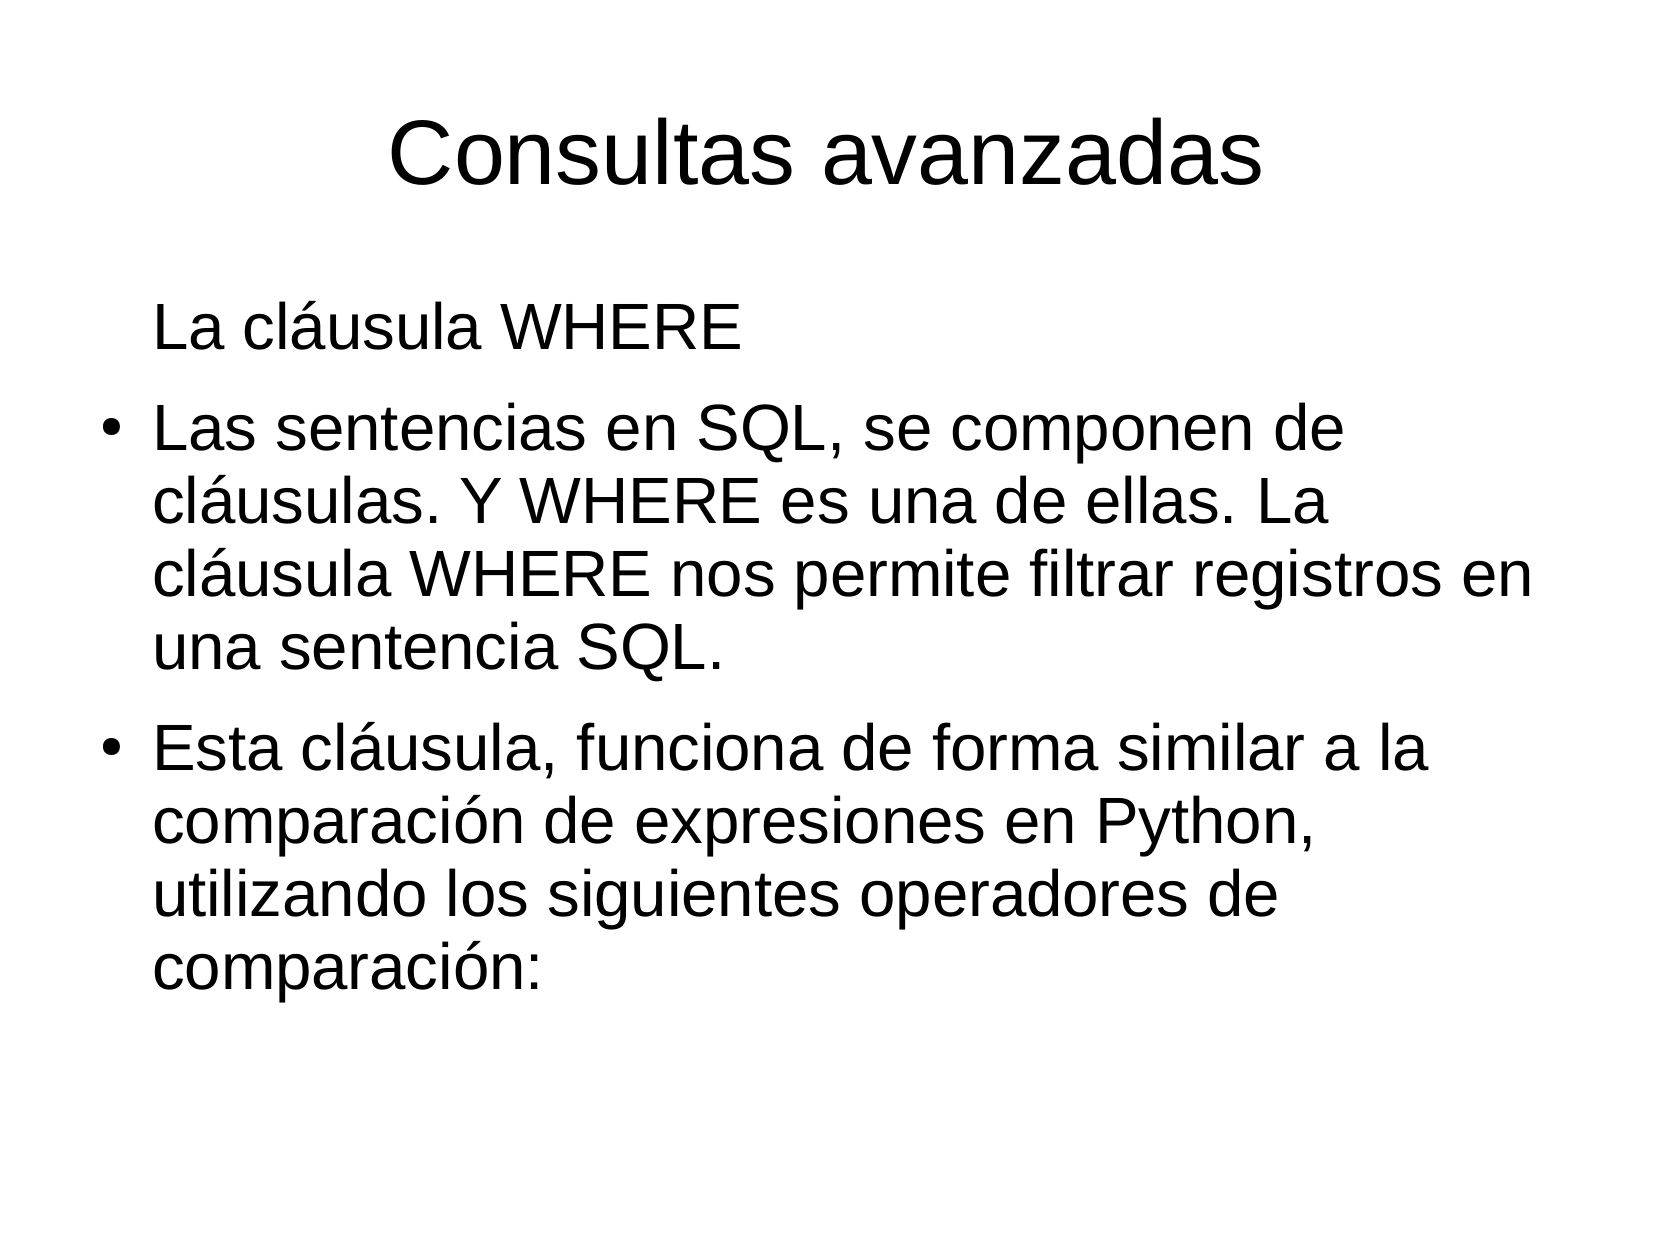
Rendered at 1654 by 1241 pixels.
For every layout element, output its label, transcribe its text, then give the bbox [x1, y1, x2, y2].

title Consultas avanzadas [82, 49, 1571, 257]
list La cláusula WHERE Las sentencias en SQL, se componen de cláusulas. Y WHERE es una de ellas. La cláusula WHERE nos permite filtrar registros en una sentencia SQL. Esta cláusula, funciona de forma similar a la comparación de expresiones en Python, utilizando los siguientes operadores de comparación: [82, 290, 1571, 1010]
